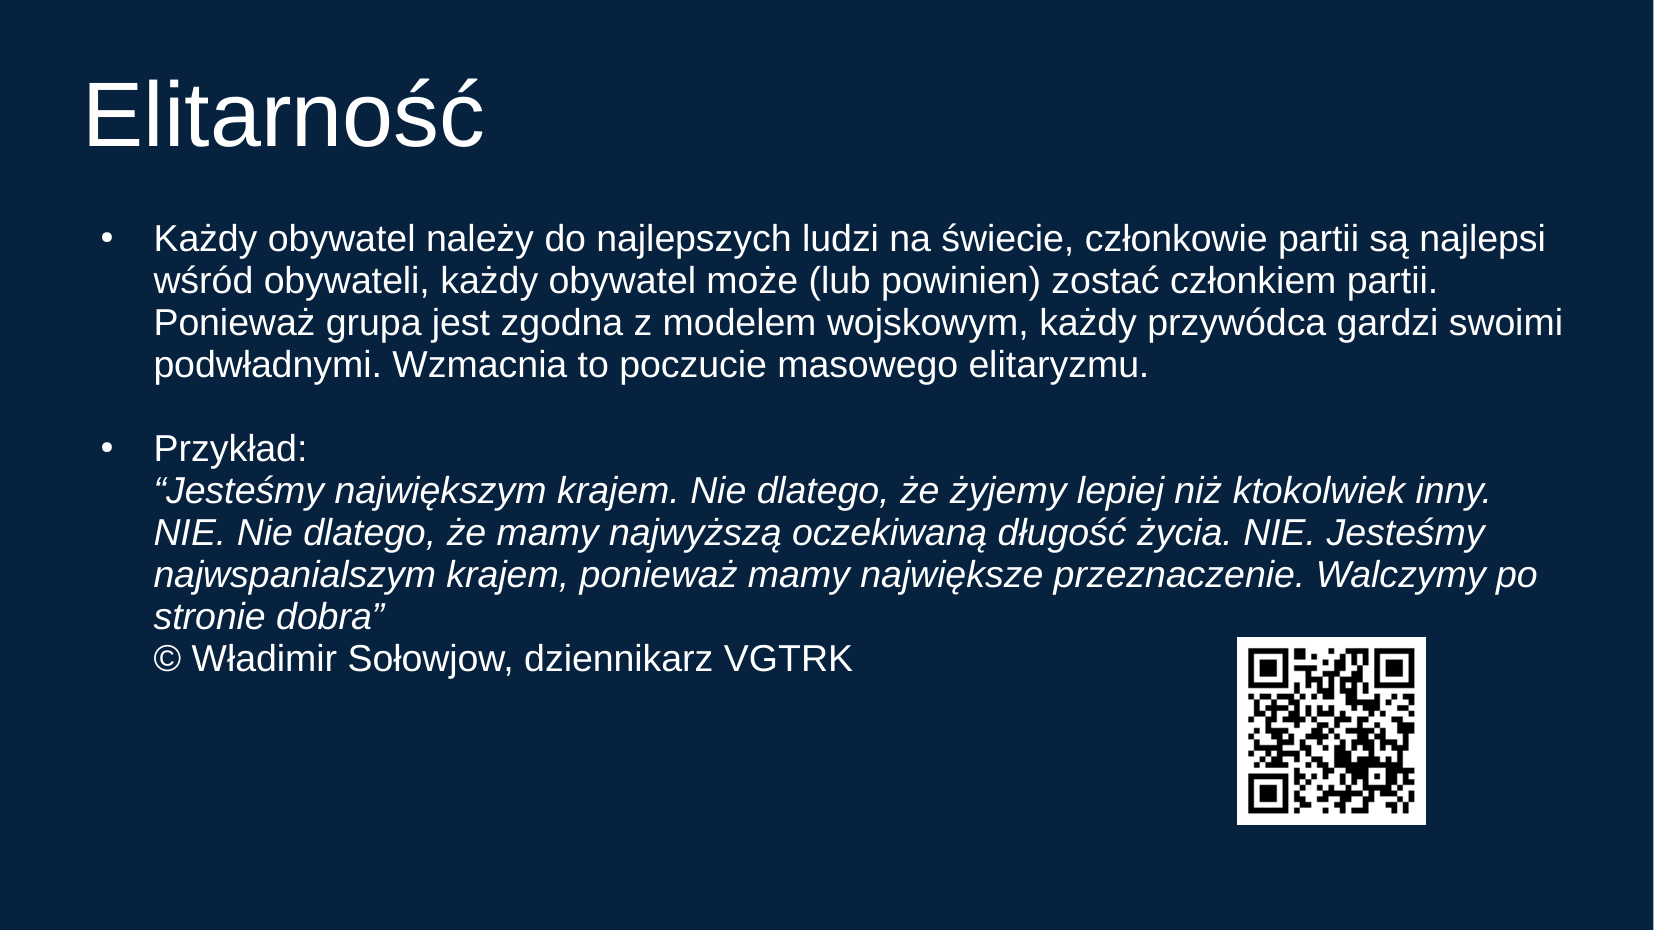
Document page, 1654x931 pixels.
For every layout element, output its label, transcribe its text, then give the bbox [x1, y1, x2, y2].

list Każdy obywatel należy do najlepszych ludzi na świecie, członkowie partii są najlepsi wśród obywateli, każdy obywatel może (lub powinien) zostać członkiem partii. Ponieważ grupa jest zgodna z modelem wojskowym, każdy przywódca gardzi swoimi podwładnymi. Wzmacnia to poczucie masowego elitaryzmu. Przykład: “Jesteśmy największym krajem. Nie dlatego, że żyjemy lepiej niż ktokolwiek inny. NIE. Nie dlatego, że mamy najwyższą oczekiwaną długość życia. NIE. Jesteśmy najwspanialszym krajem, ponieważ mamy największe przeznaczenie. Walczymy po stronie dobra” © Władimir Sołowjow, dziennikarz VGTRK [82, 217, 1571, 758]
title Elitarność [82, 37, 1571, 193]
picture [1237, 637, 1426, 826]
